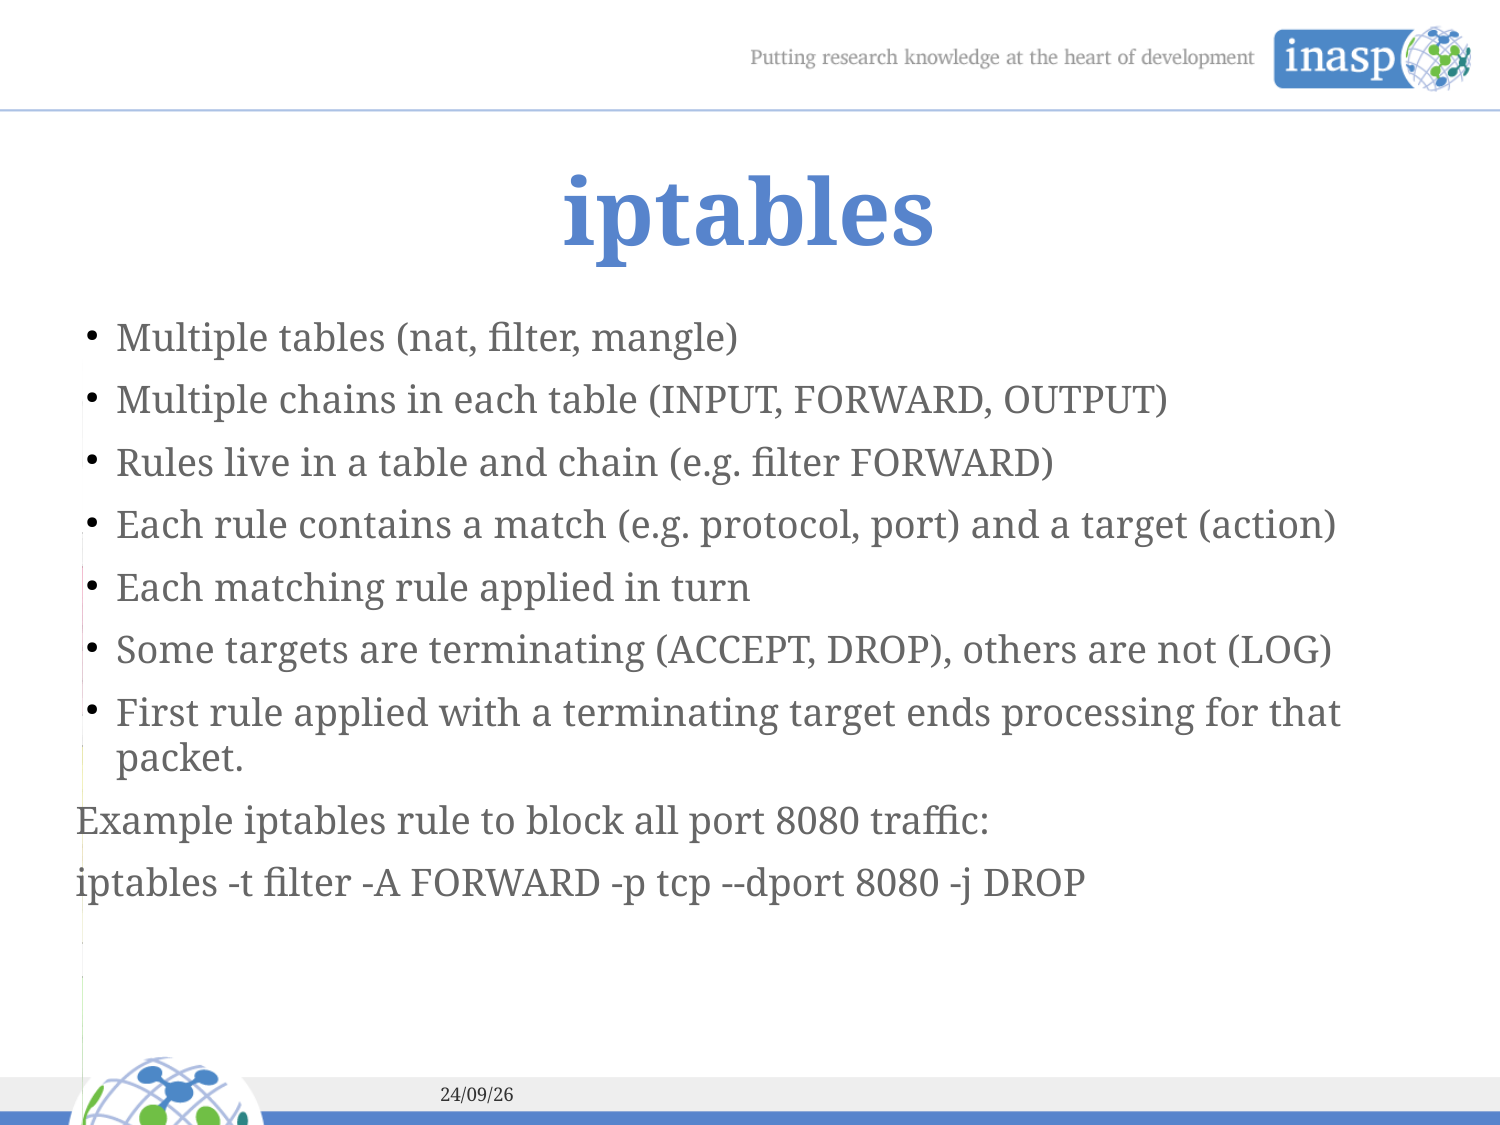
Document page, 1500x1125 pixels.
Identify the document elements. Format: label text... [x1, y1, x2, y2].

picture [0, 0, 1500, 1125]
list Multiple tables (nat, filter, mangle) Multiple chains in each table (INPUT, FORWARD, OUTPUT) Rules live in a table and chain (e.g. filter FORWARD) Each rule contains a match (e.g. protocol, port) and a target (action) Each matching rule applied in turn Some targets are terminating (ACCEPT, DROP), others are not (LOG) First rule applied with a terminating target ends processing for that packet. Example iptables rule to block all port 8080 traffic: iptables -t filter -A FORWARD -p tcp --dport 8080 -j DROP [75, 313, 1426, 967]
title iptables [75, 129, 1426, 313]
